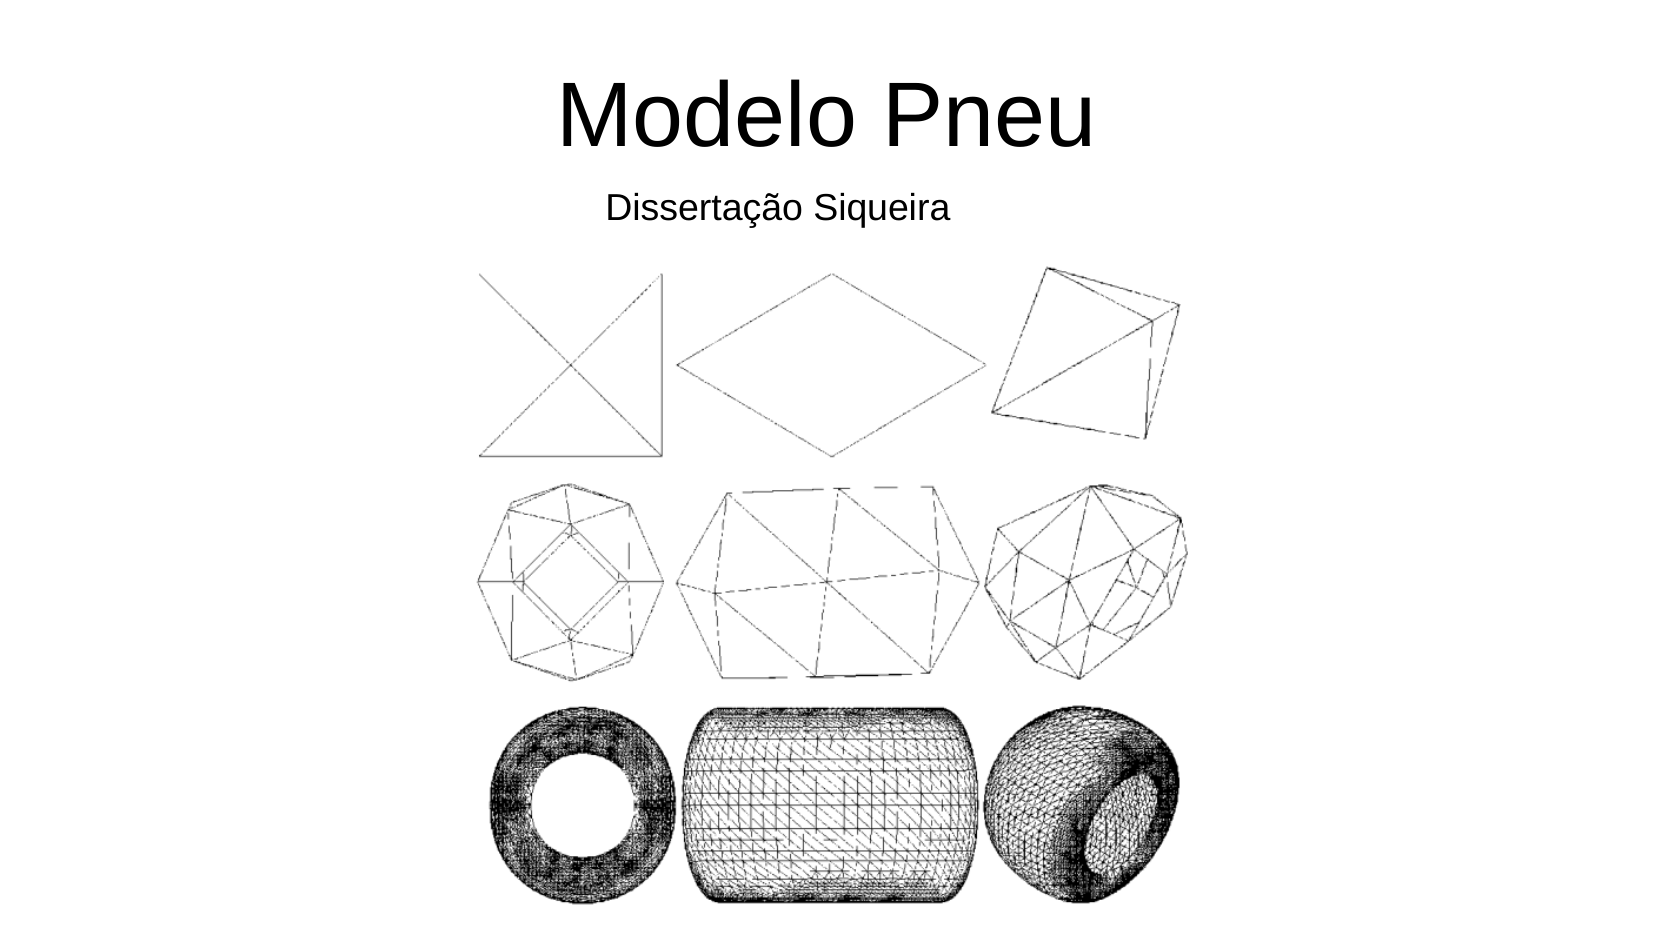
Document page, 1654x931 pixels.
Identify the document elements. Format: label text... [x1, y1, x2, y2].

title Modelo Pneu [82, 37, 1571, 193]
text_box Dissertação Siqueira [590, 179, 1016, 236]
picture [418, 236, 1229, 914]
